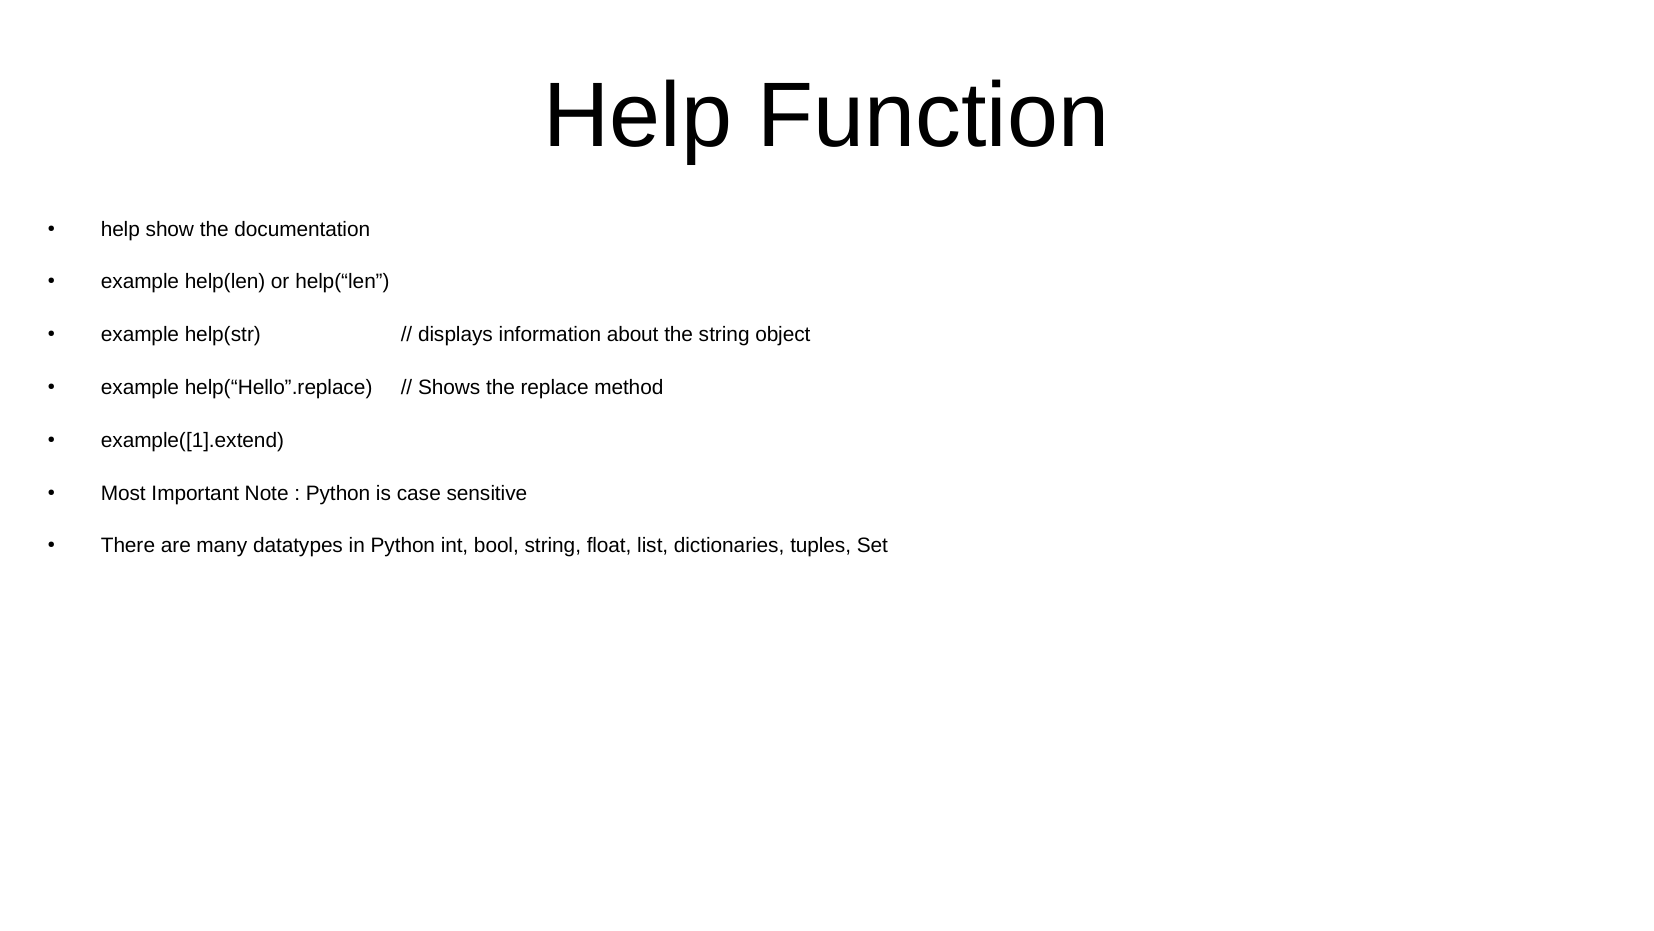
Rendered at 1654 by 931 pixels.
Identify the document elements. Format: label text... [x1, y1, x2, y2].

list help show the documentation example help(len) or help(“len”) example help(str) // displays information about the string object example help(“Hello”.replace) // Shows the replace method example([1].extend) Most Important Note : Python is case sensitive There are many datatypes in Python int, bool, string, float, list, dictionaries, tuples, Set [30, 217, 1523, 923]
title Help Function [82, 12, 1571, 218]
